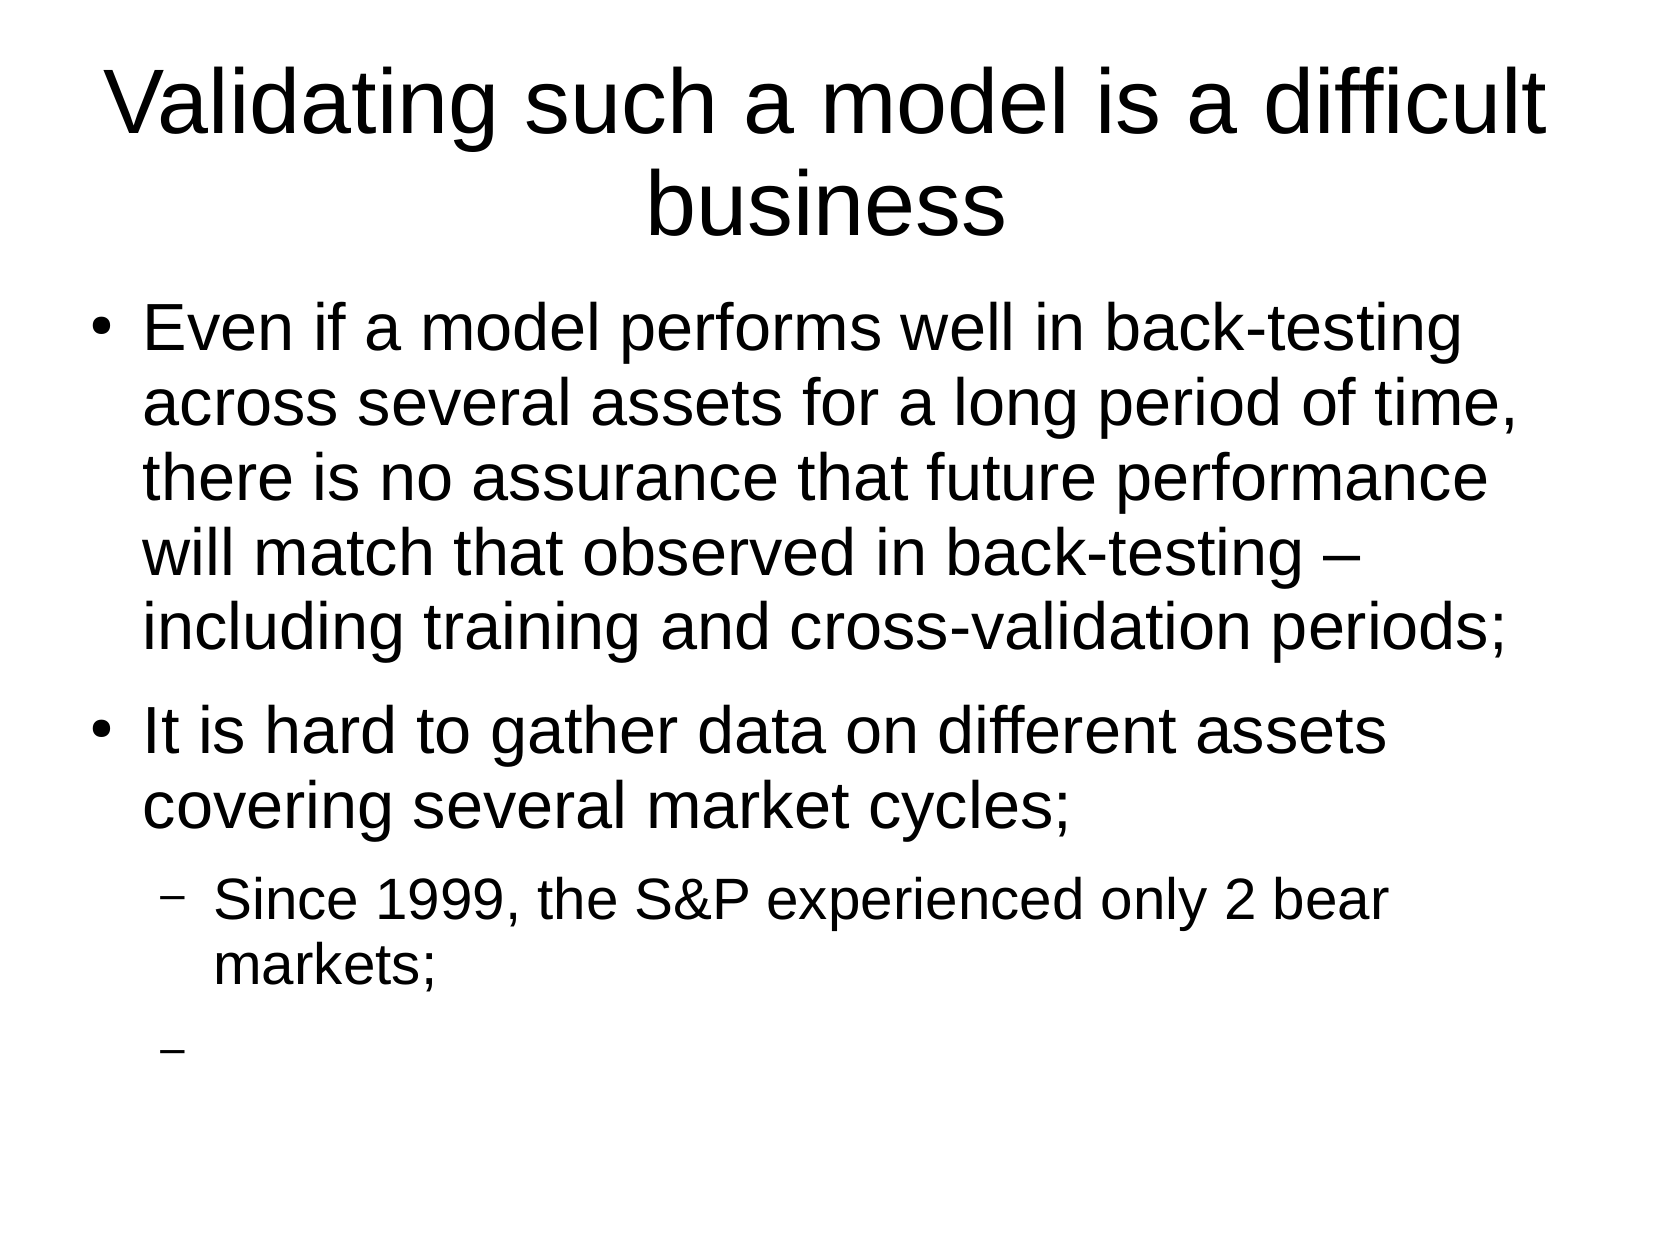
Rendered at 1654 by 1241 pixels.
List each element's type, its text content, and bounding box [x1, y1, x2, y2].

list Even if a model performs well in back-testing across several assets for a long period of time, there is no assurance that future performance will match that observed in back-testing – including training and cross-validation periods; It is hard to gather data on different assets covering several market cycles; Since 1999, the S&P experienced only 2 bear markets; [71, 290, 1561, 1010]
title Validating such a model is a difficult business [82, 49, 1571, 257]
